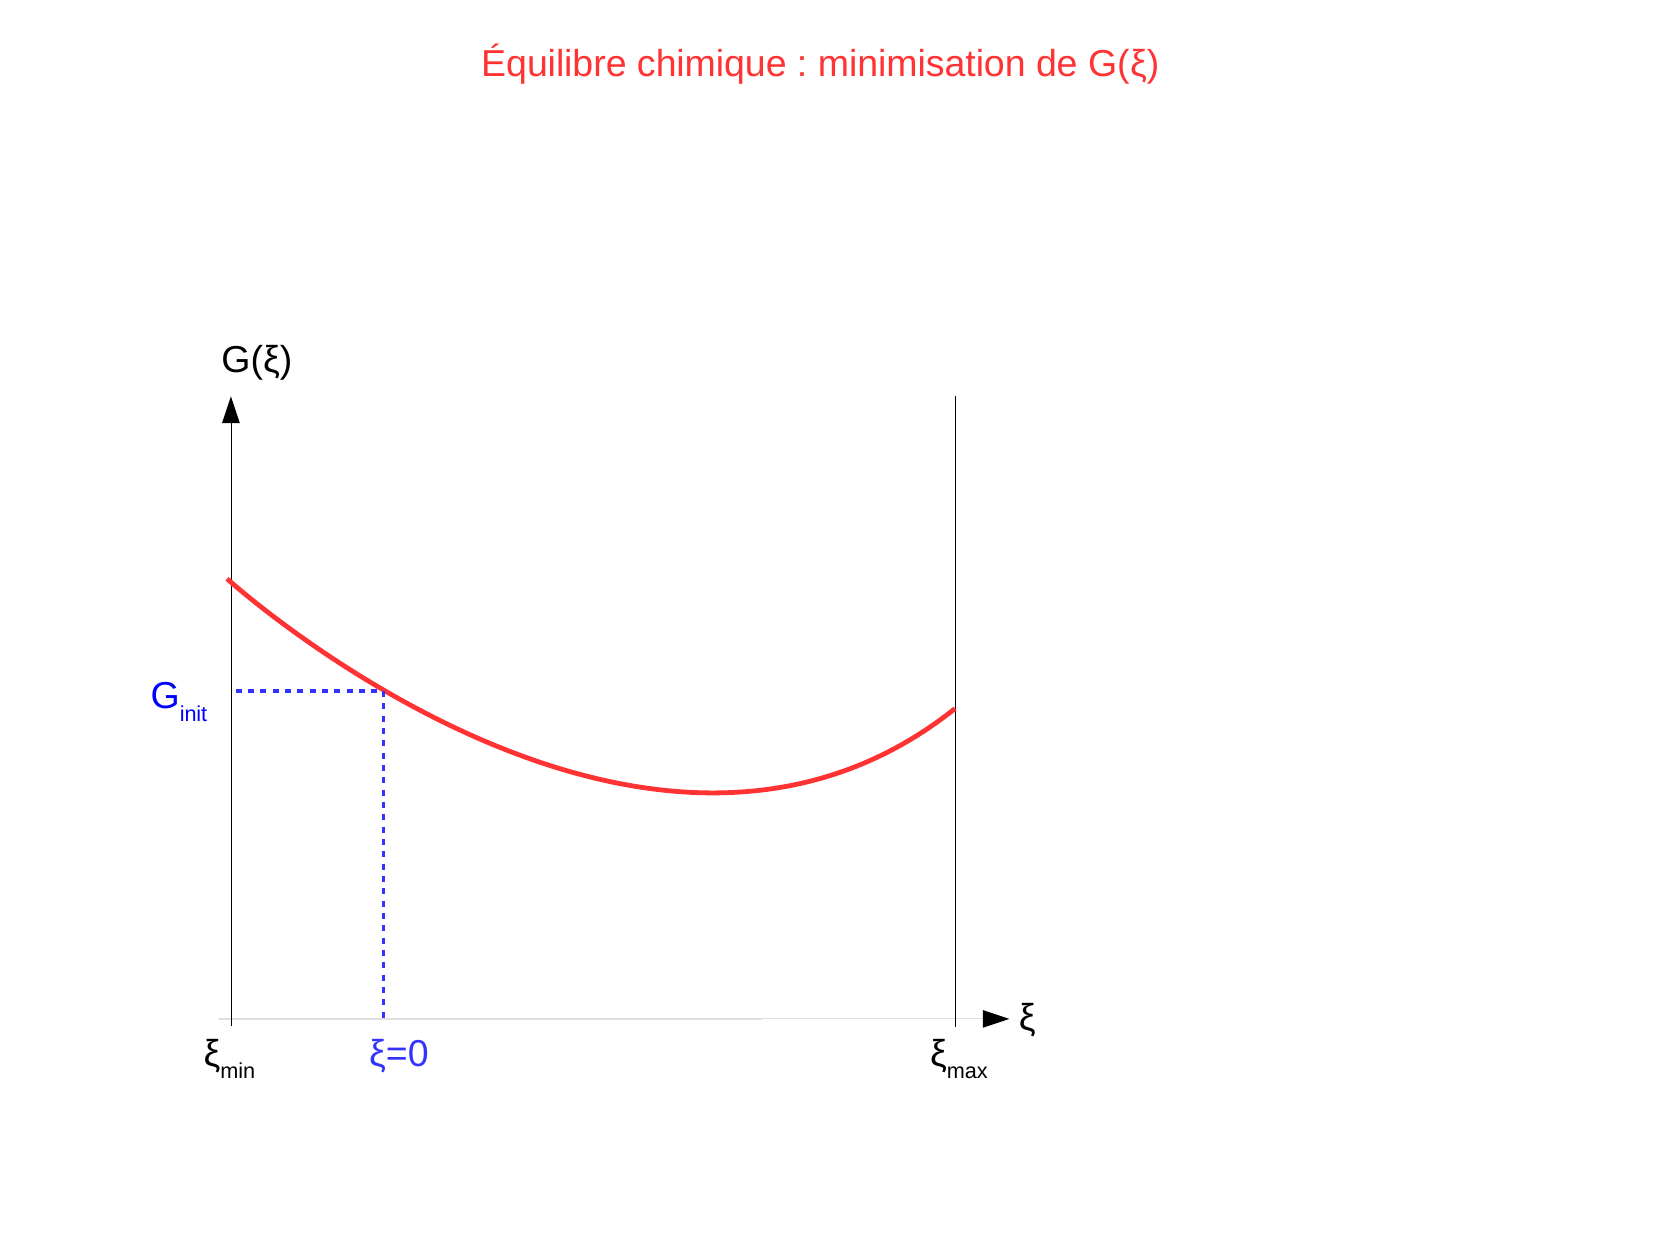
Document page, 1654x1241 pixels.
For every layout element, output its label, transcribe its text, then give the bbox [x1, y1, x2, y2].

text_box G(ξ) [206, 330, 325, 388]
text_box ξ [1003, 989, 1063, 1047]
text_box Ginit [135, 667, 228, 734]
text_box ξmin [188, 1024, 284, 1105]
text_box ξmax [915, 1024, 1050, 1105]
text_box Équilibre chimique : minimisation de G(ξ) [466, 35, 1188, 95]
text_box ξ=0 [354, 1024, 449, 1105]
